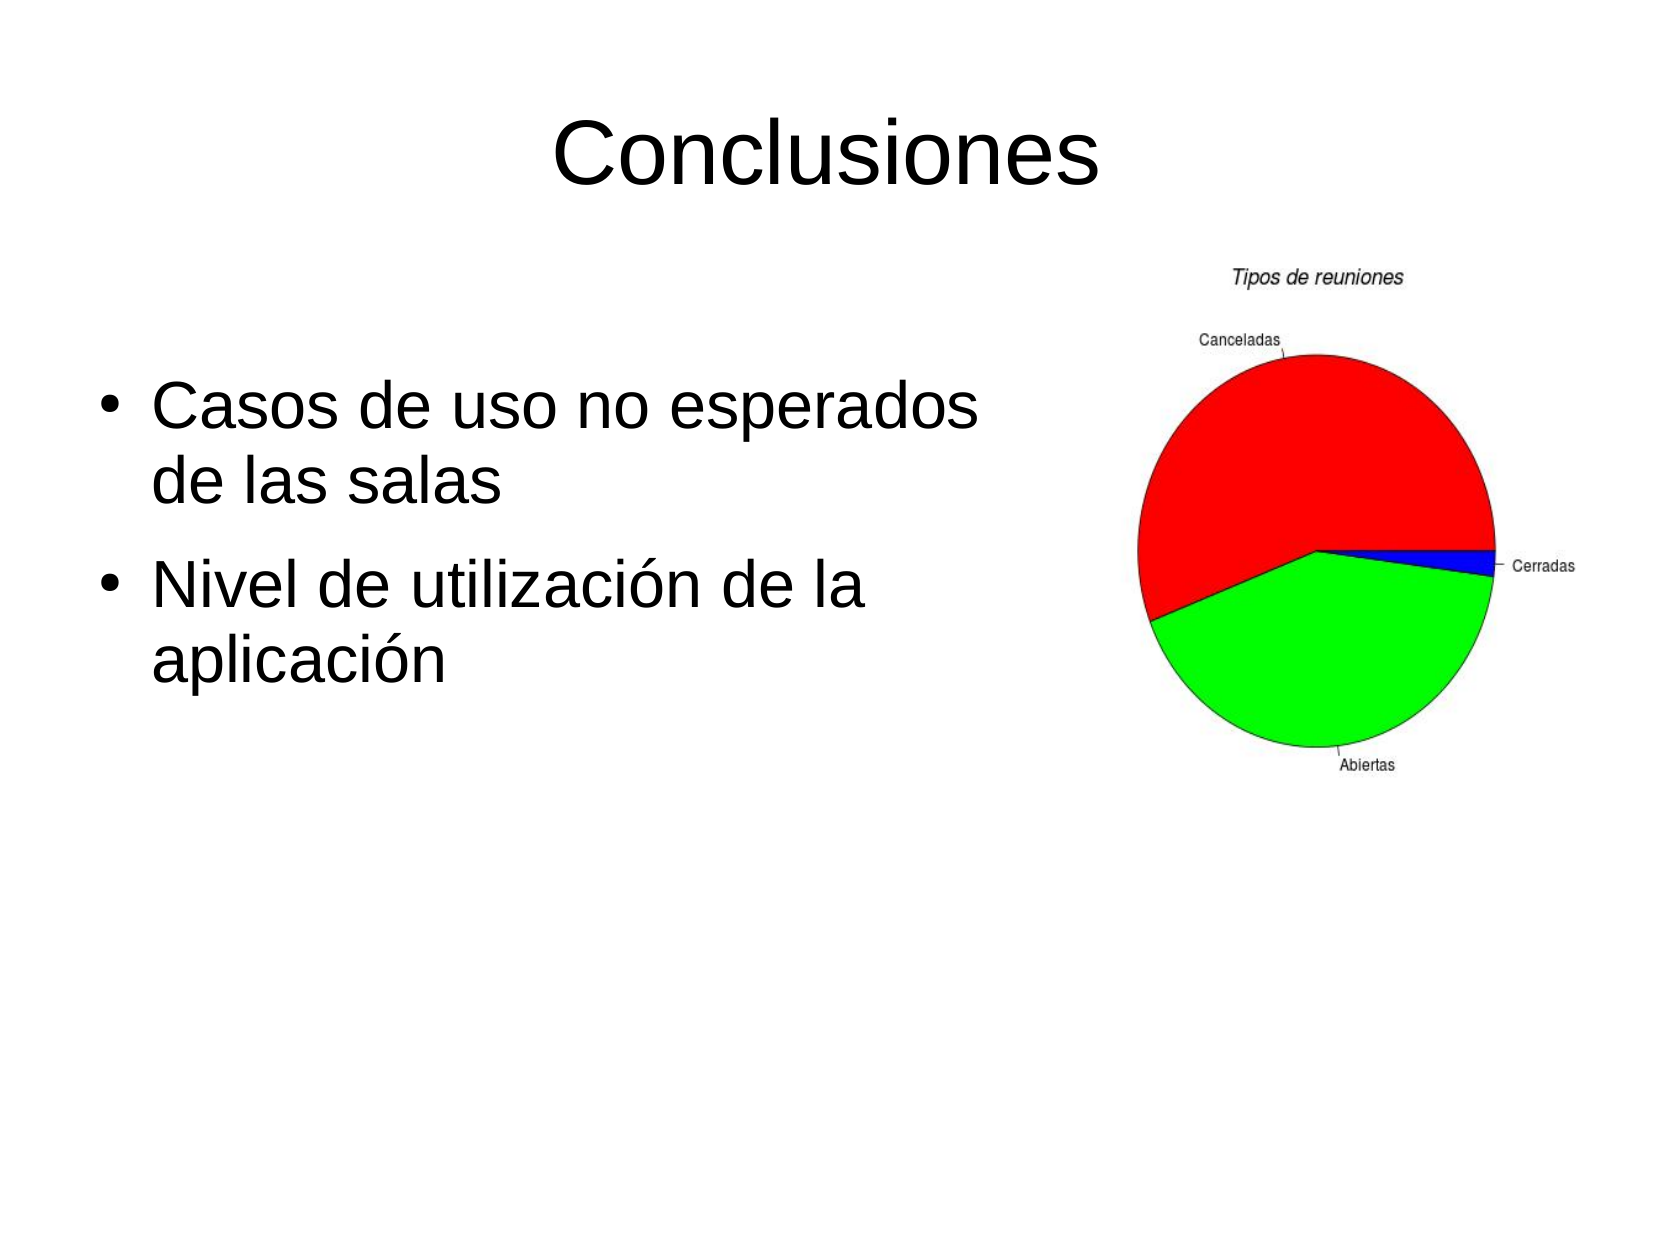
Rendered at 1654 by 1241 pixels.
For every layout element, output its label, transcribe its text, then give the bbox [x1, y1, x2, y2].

picture [1003, 236, 1595, 886]
title Conclusiones [82, 49, 1571, 257]
list Casos de uso no esperados de las salas Nivel de utilización de la aplicación [80, 368, 1061, 1187]
